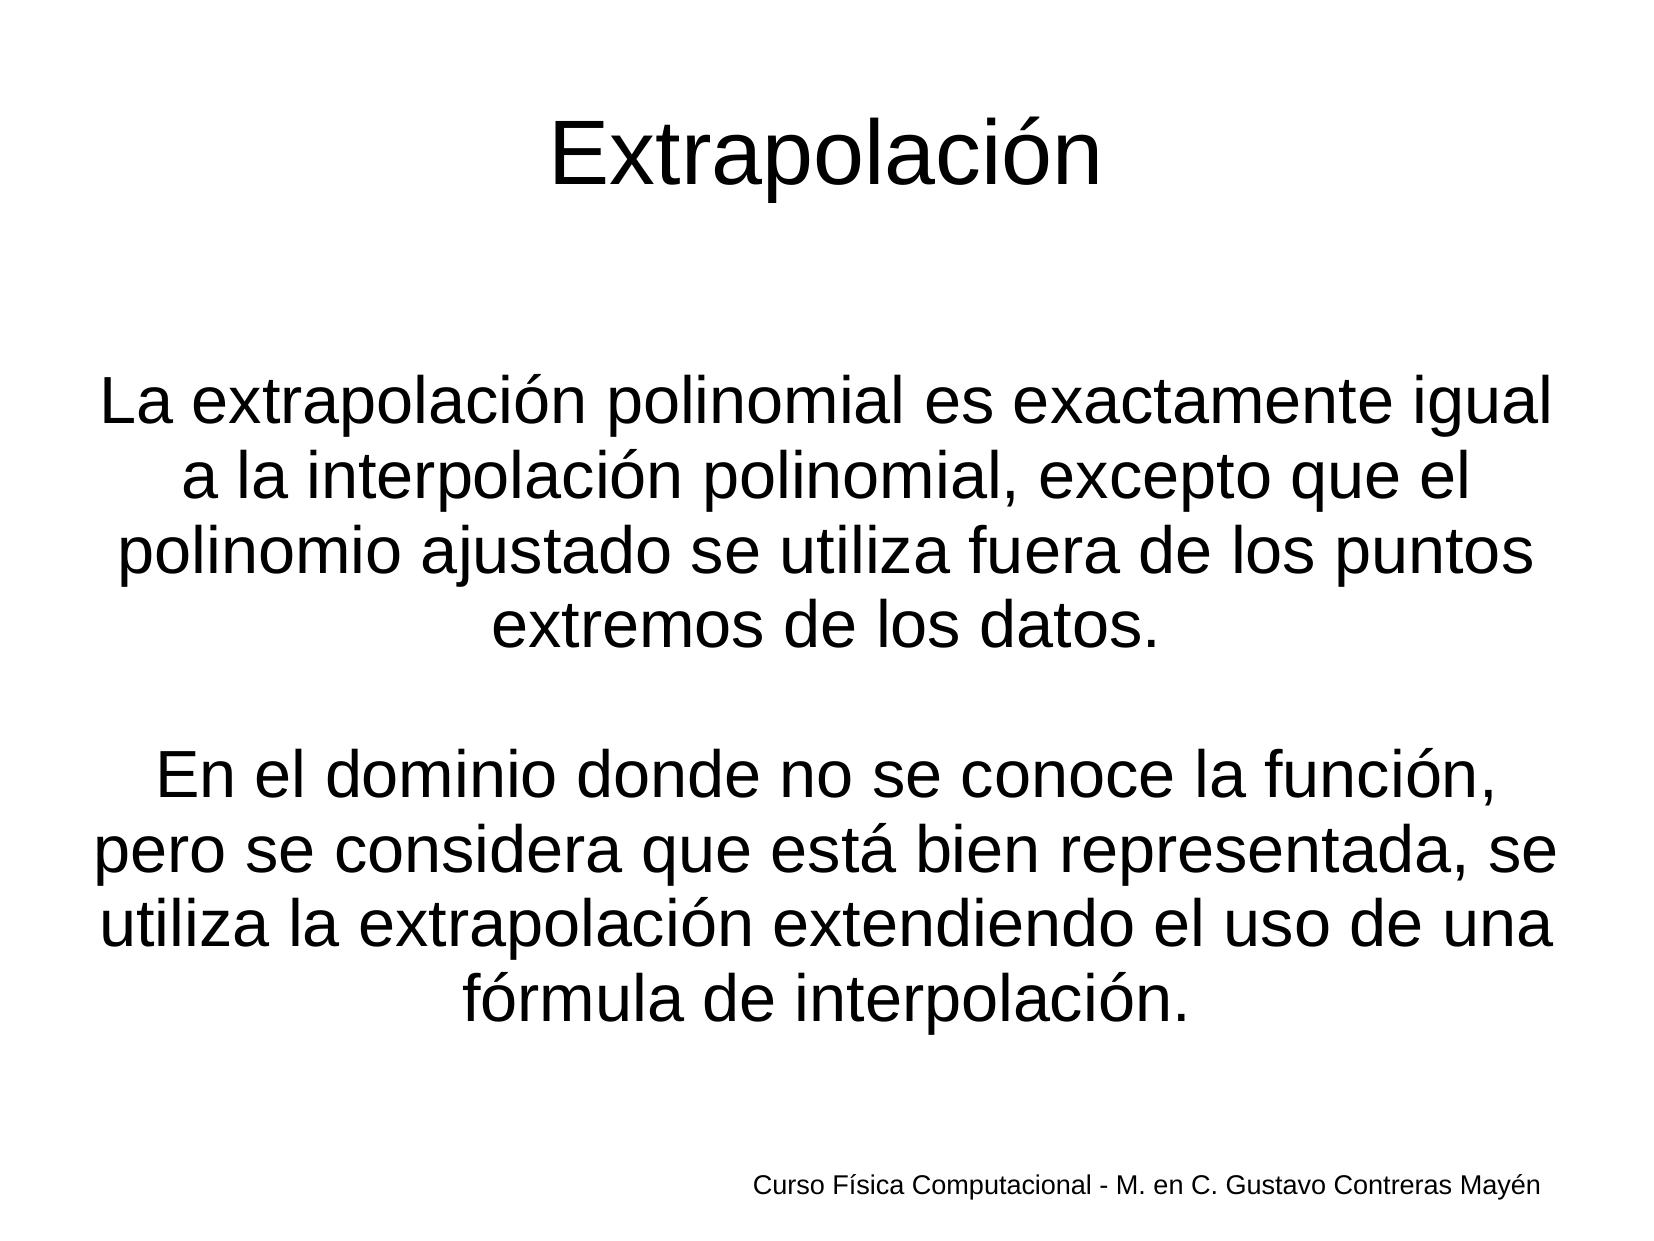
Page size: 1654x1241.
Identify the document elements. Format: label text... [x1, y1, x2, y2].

subtitle La extrapolación polinomial es exactamente igual a la interpolación polinomial, excepto que el polinomio ajustado se utiliza fuera de los puntos extremos de los datos. En el dominio donde no se conoce la función, pero se considera que está bien representada, se utiliza la extrapolación extendiendo el uso de una fórmula de interpolación. [82, 290, 1571, 1109]
title Extrapolación [82, 49, 1571, 257]
